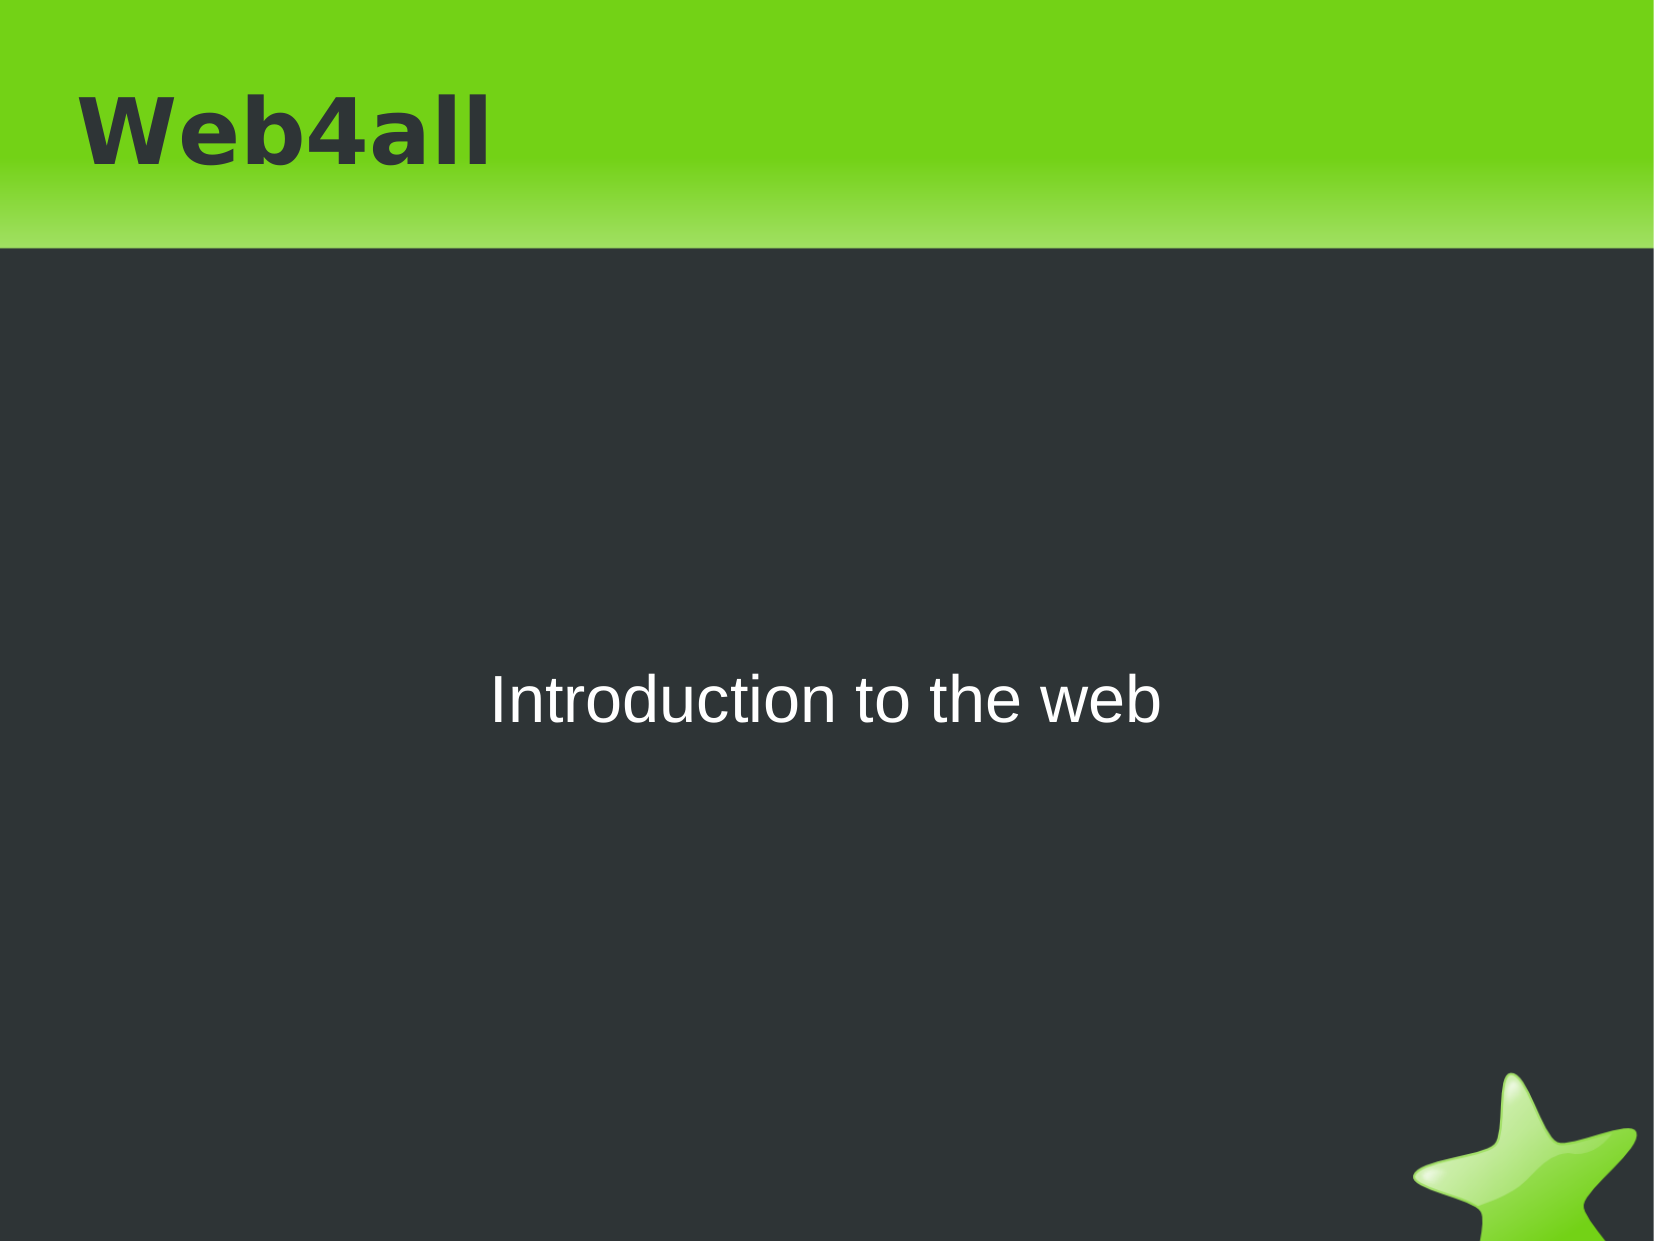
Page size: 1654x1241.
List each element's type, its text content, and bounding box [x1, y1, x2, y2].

title Web4all [76, 29, 1565, 237]
picture [0, 0, 1654, 1241]
subtitle Introduction to the web [82, 297, 1571, 1102]
